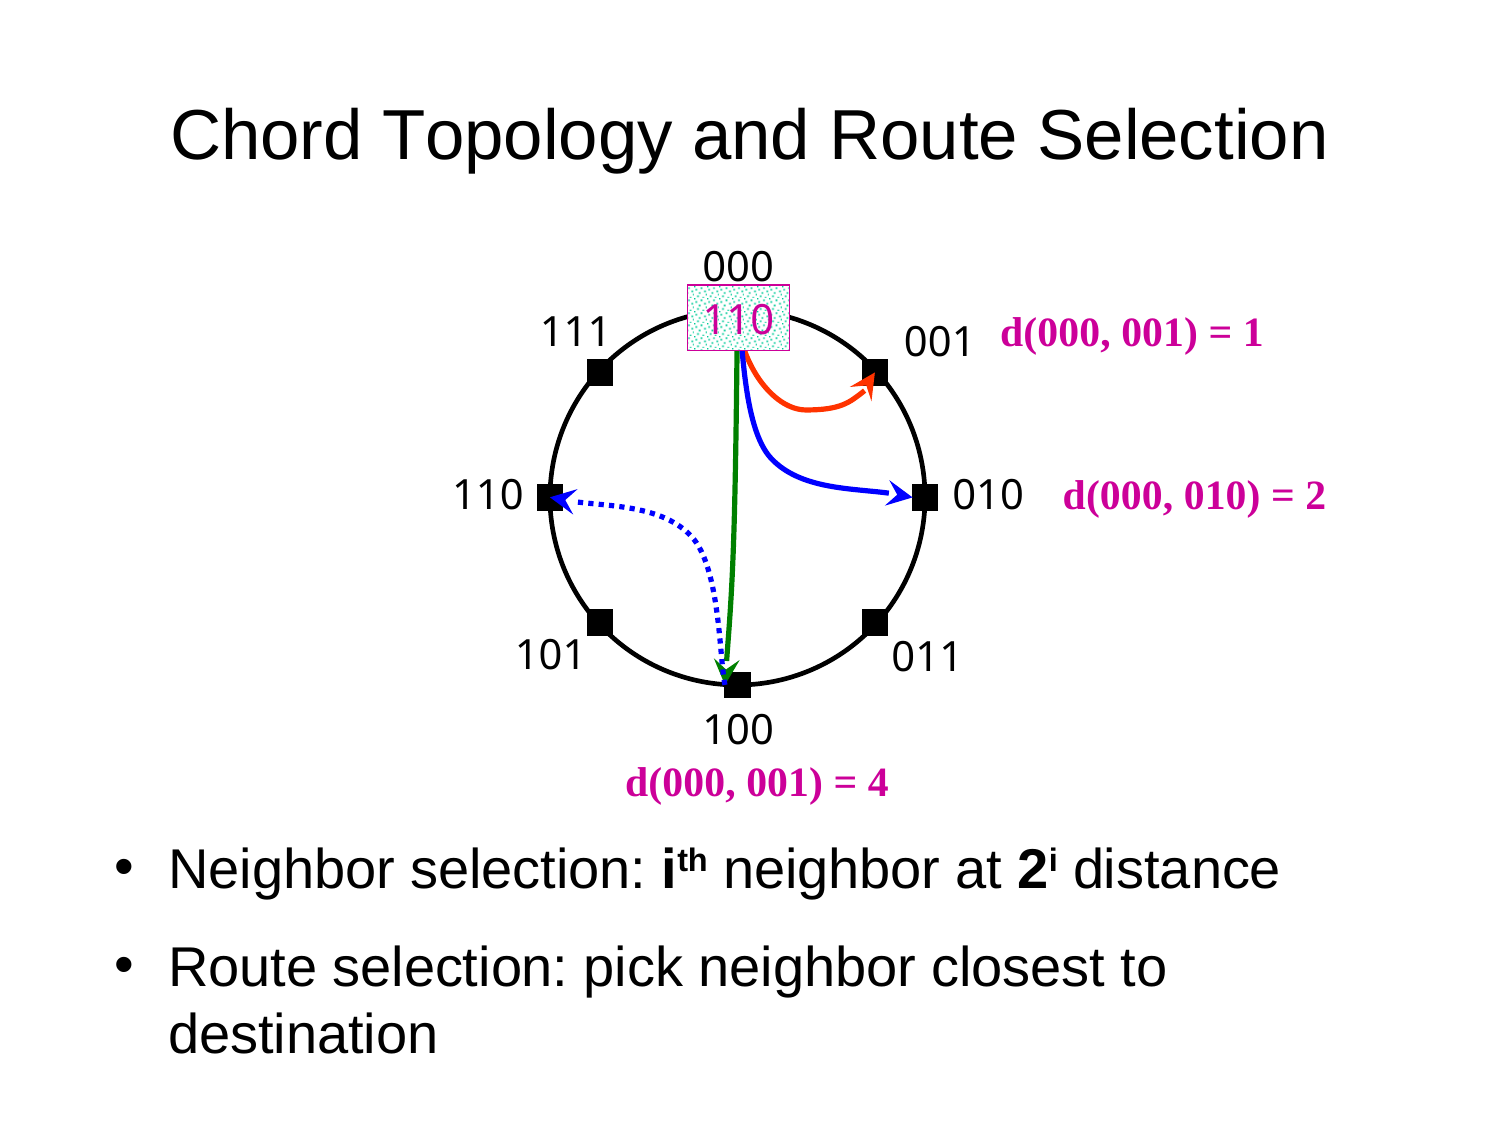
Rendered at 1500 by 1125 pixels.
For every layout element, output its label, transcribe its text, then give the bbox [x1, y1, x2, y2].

text_box 101 [499, 619, 602, 686]
text_box 111 [524, 297, 627, 363]
text_box d(000, 001) = 1 [975, 297, 1280, 363]
text_box d(000, 010) = 2 [1037, 459, 1342, 526]
text_box 010 [937, 459, 1037, 526]
text_box 000 [687, 232, 790, 284]
text_box 011 [876, 622, 979, 688]
text_box 110 [687, 284, 790, 351]
text_box 100 [687, 694, 790, 747]
text_box [587, 363, 613, 385]
text_box [724, 672, 750, 694]
list Neighbor selection: ith neighbor at 2i distance Route selection: pick neighbor closest to destination [99, 824, 1425, 1075]
title Chord Topology and Route Selection [112, 37, 1388, 225]
text_box [862, 609, 888, 635]
text_box 110 [437, 459, 540, 526]
text_box [540, 484, 563, 510]
text_box [587, 609, 613, 635]
text_box [862, 359, 888, 385]
text_box [912, 484, 937, 510]
text_box d(000, 001) = 4 [600, 747, 905, 813]
text_box 001 [889, 307, 991, 373]
